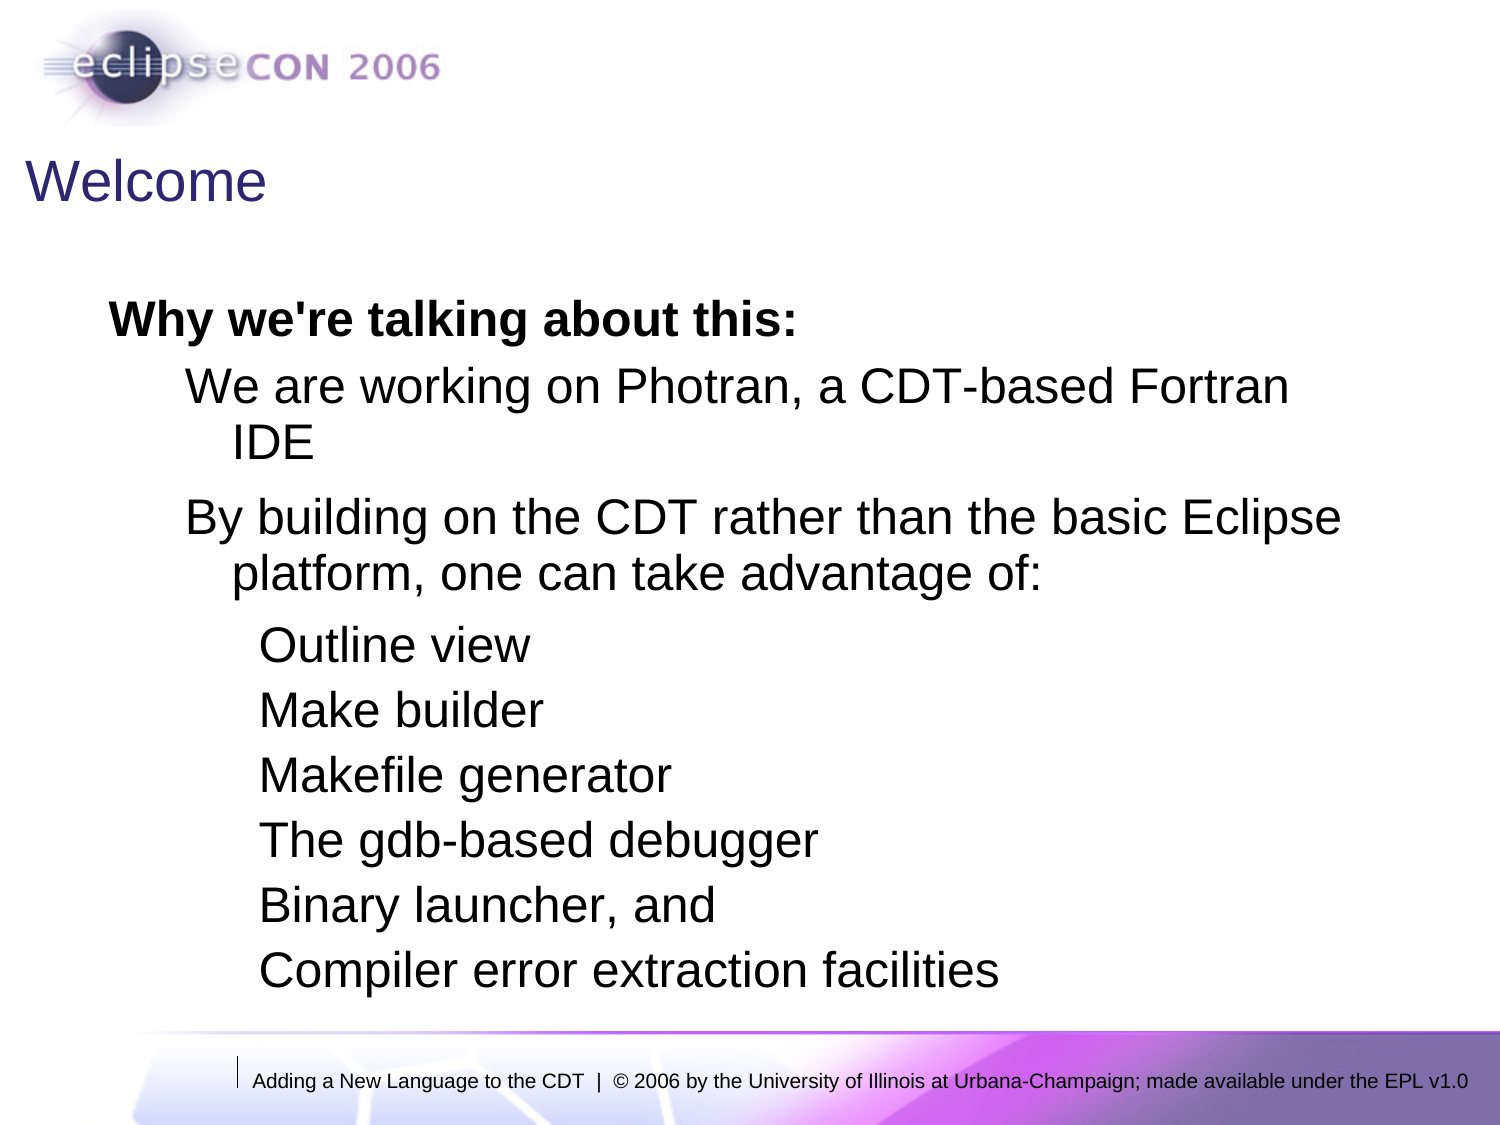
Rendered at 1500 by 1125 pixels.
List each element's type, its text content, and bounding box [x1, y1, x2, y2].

list Why we're talking about this: We are working on Photran, a CDT-based Fortran IDE By building on the CDT rather than the basic Eclipse platform, one can take advantage of: Outline view Make builder Makefile generator The gdb-based debugger Binary launcher, and Compiler error extraction facilities [108, 291, 1378, 1000]
title Welcome [25, 142, 1378, 225]
picture [31, 10, 1040, 126]
picture [0, 1031, 1500, 1125]
